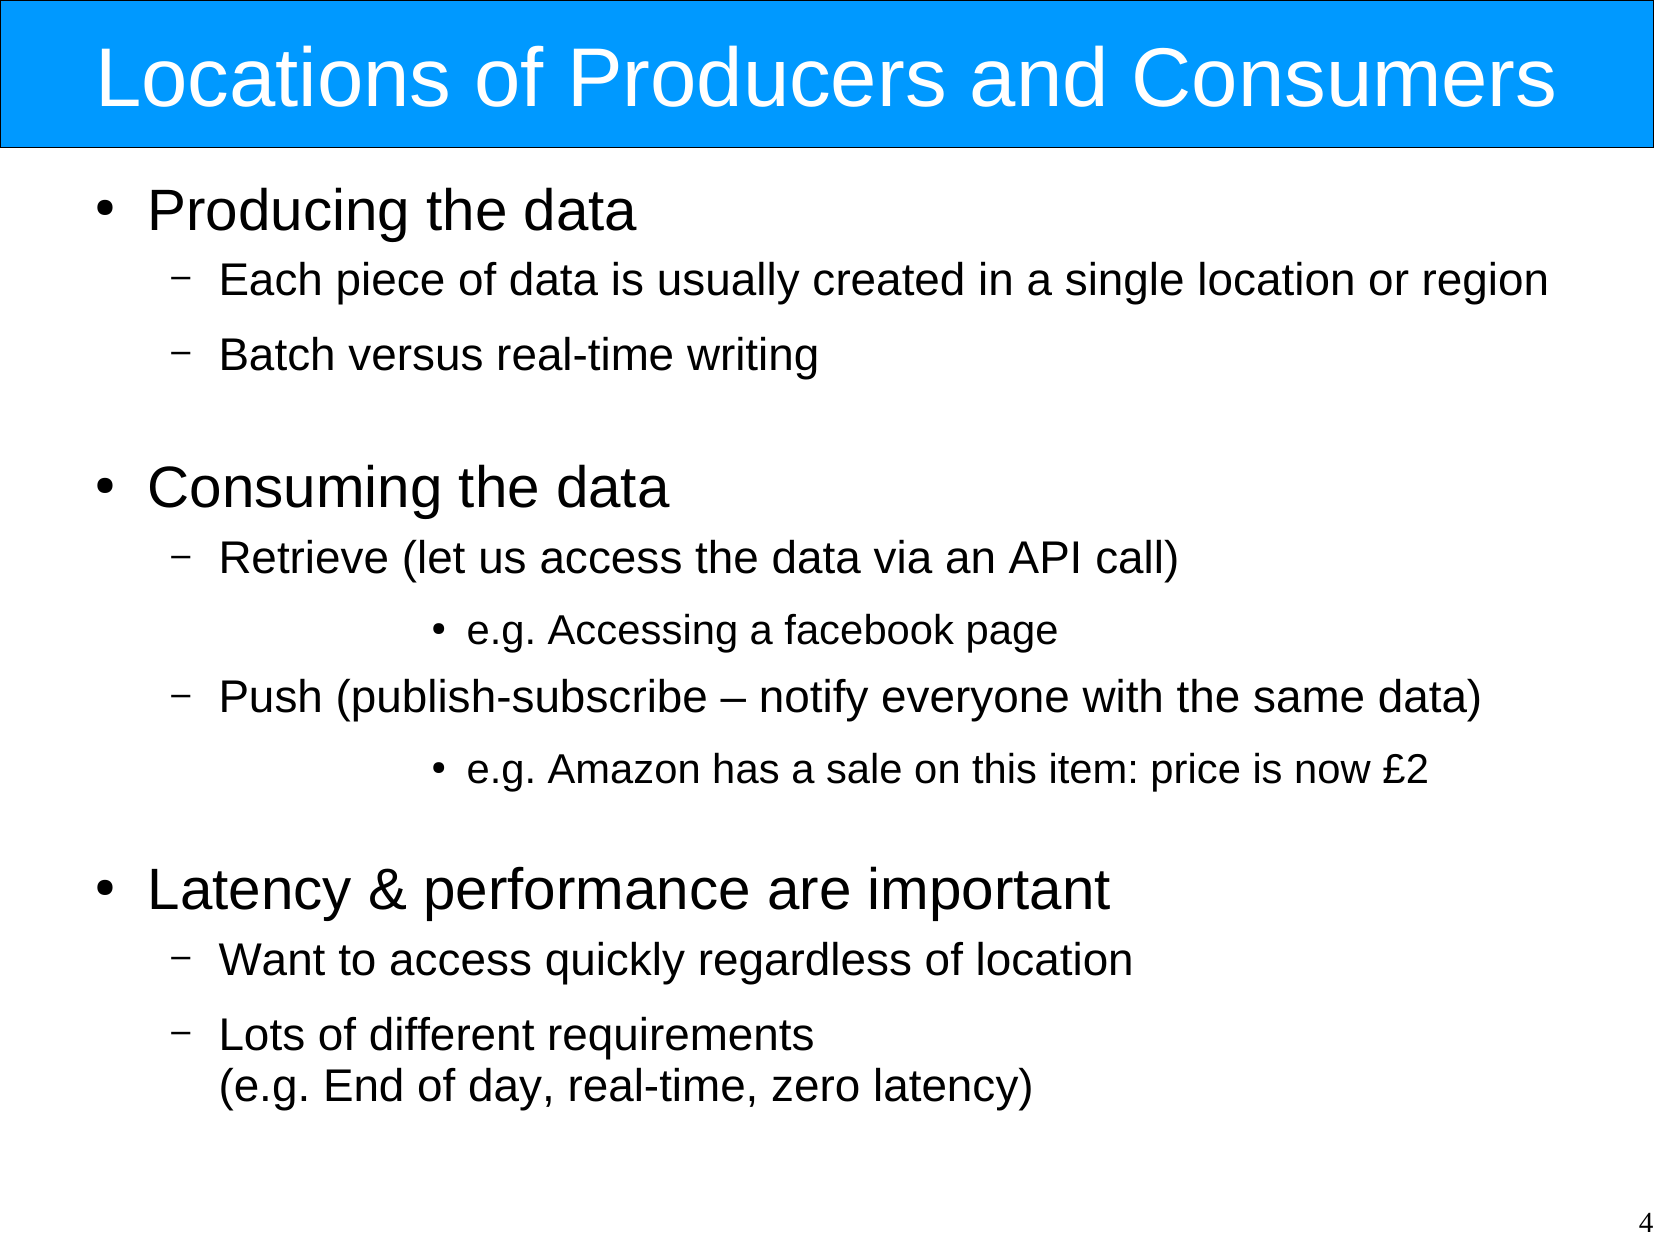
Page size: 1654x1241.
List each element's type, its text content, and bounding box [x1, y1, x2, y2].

title Locations of Producers and Consumers [82, 21, 1571, 135]
list Producing the data Each piece of data is usually created in a single location or region Batch versus real-time writing Consuming the data Retrieve (let us access the data via an API call) e.g. Accessing a facebook page Push (publish-subscribe – notify everyone with the same data) e.g. Amazon has a sale on this item: price is now £2 Latency & performance are important Want to access quickly regardless of location Lots of different requirements (e.g. End of day, real-time, zero latency) [76, 177, 1565, 1196]
